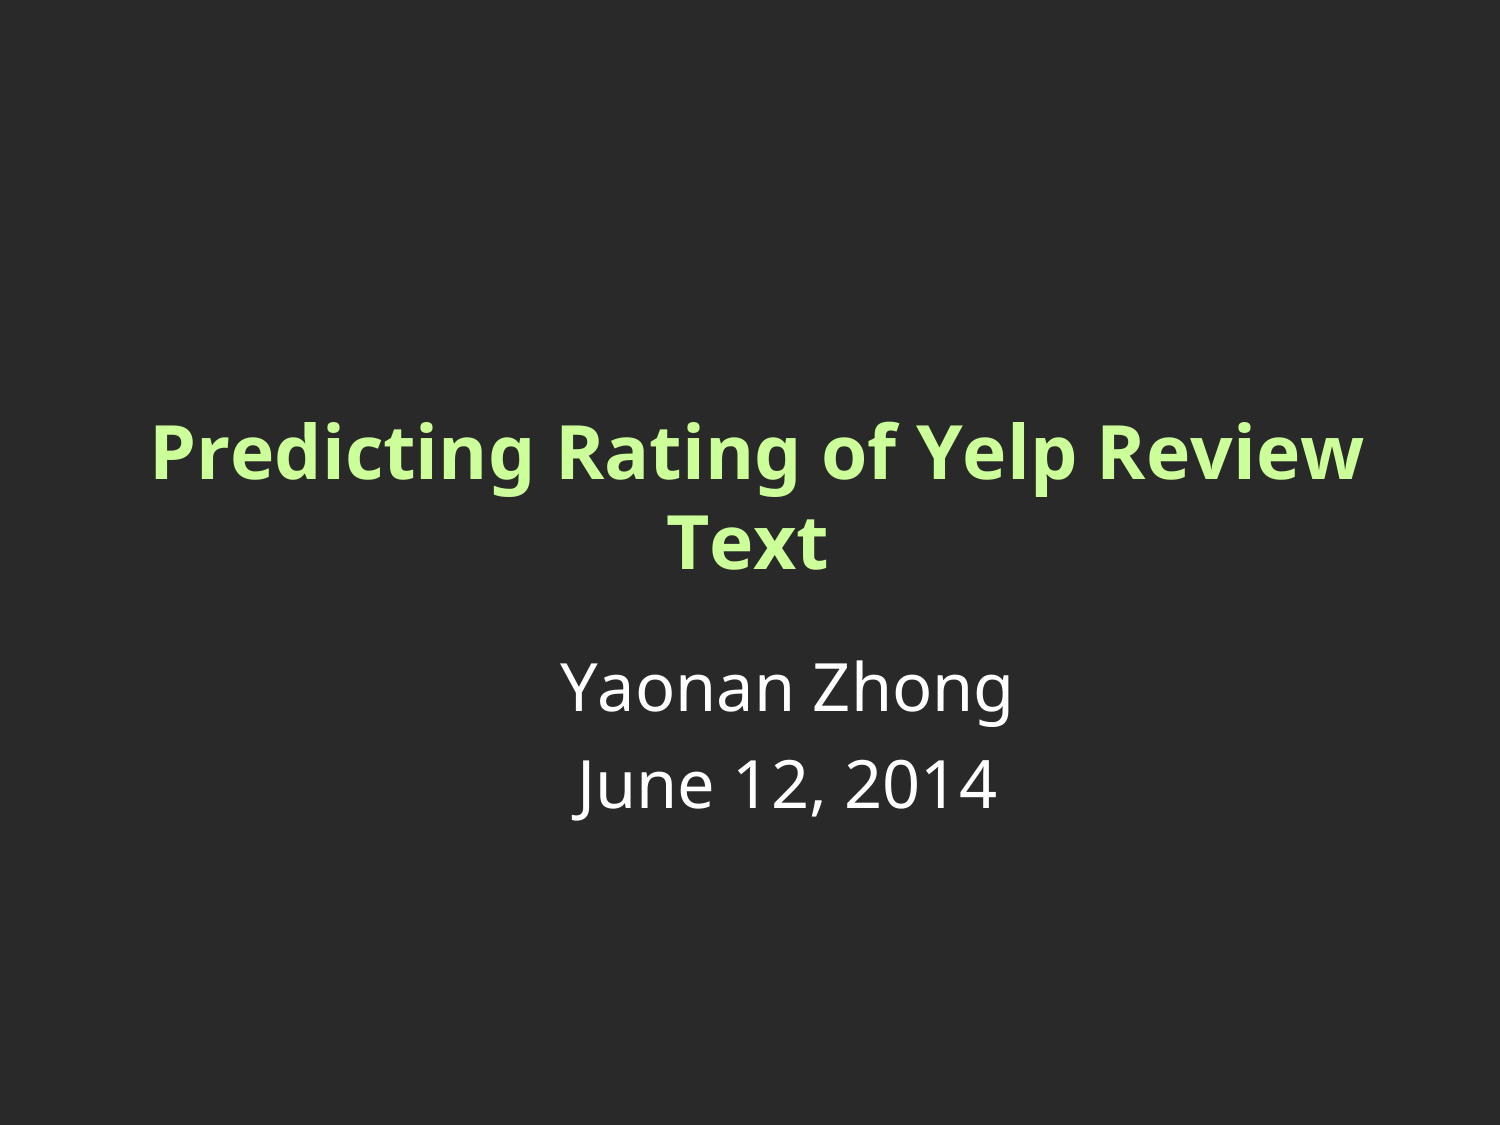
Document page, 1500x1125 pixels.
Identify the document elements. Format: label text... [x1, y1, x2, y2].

title Predicting Rating of Yelp Review Text [90, 373, 1426, 616]
subtitle Yaonan Zhong June 12, 2014 [187, 637, 1388, 975]
